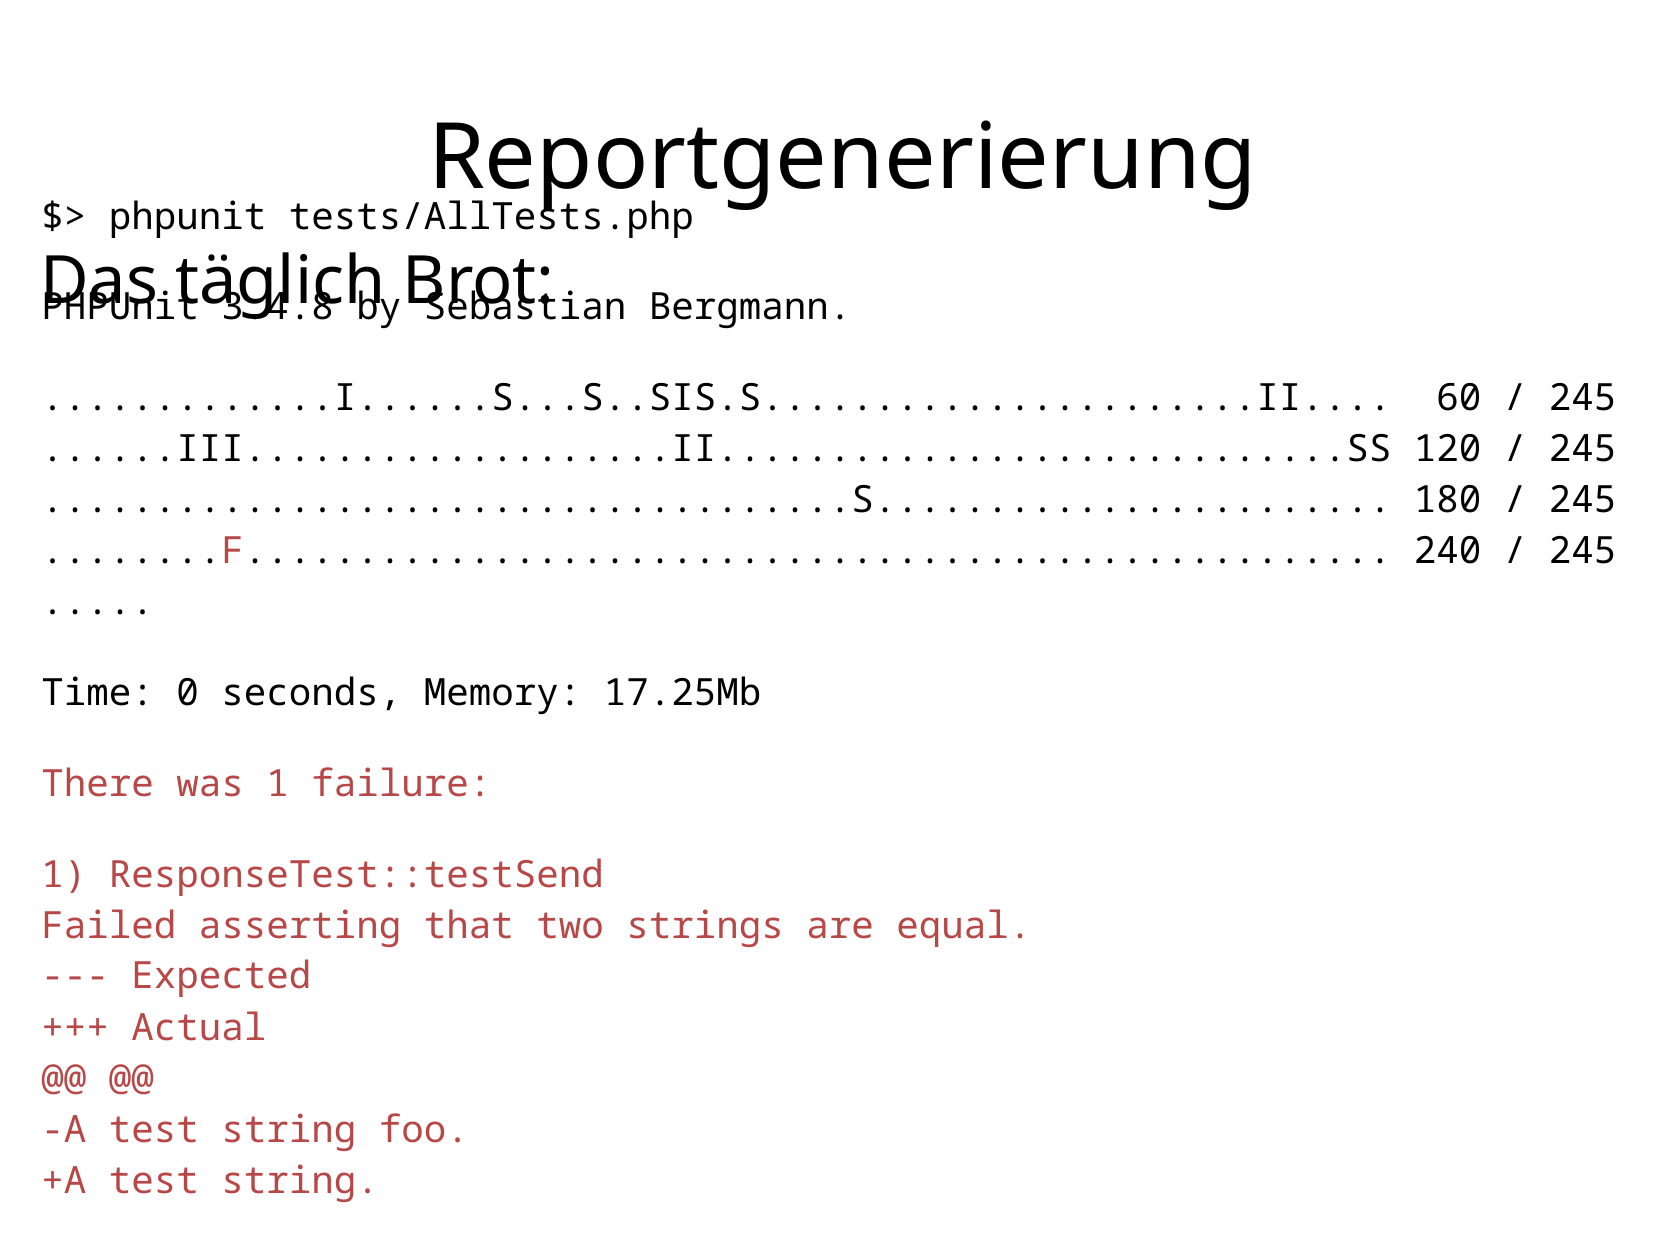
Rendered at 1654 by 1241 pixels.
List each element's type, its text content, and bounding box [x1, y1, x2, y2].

subtitle $> phpunit tests/AllTests.php PHPUnit 3.4.8 by Sebastian Bergmann. .............I......S...S..SIS.S......................II.... 60 / 245 ......III...................II............................SS 120 / 245 ....................................S....................... 180 / 245 ........F................................................... 240 / 245 ..... Time: 0 seconds, Memory: 17.25Mb There was 1 failure: 1) ResponseTest::testSend Failed asserting that two strings are equal. --- Expected +++ Actual @@ @@ -A test string foo. +A test string. FAILURES! Tests: 245, Assertions: 1066, Failures: 1, Incomplete: 9, Skipped: 8. [41, 342, 1636, 1193]
text_box Das täglich Brot: [25, 224, 552, 317]
title Reportgenerierung [82, 49, 1571, 257]
